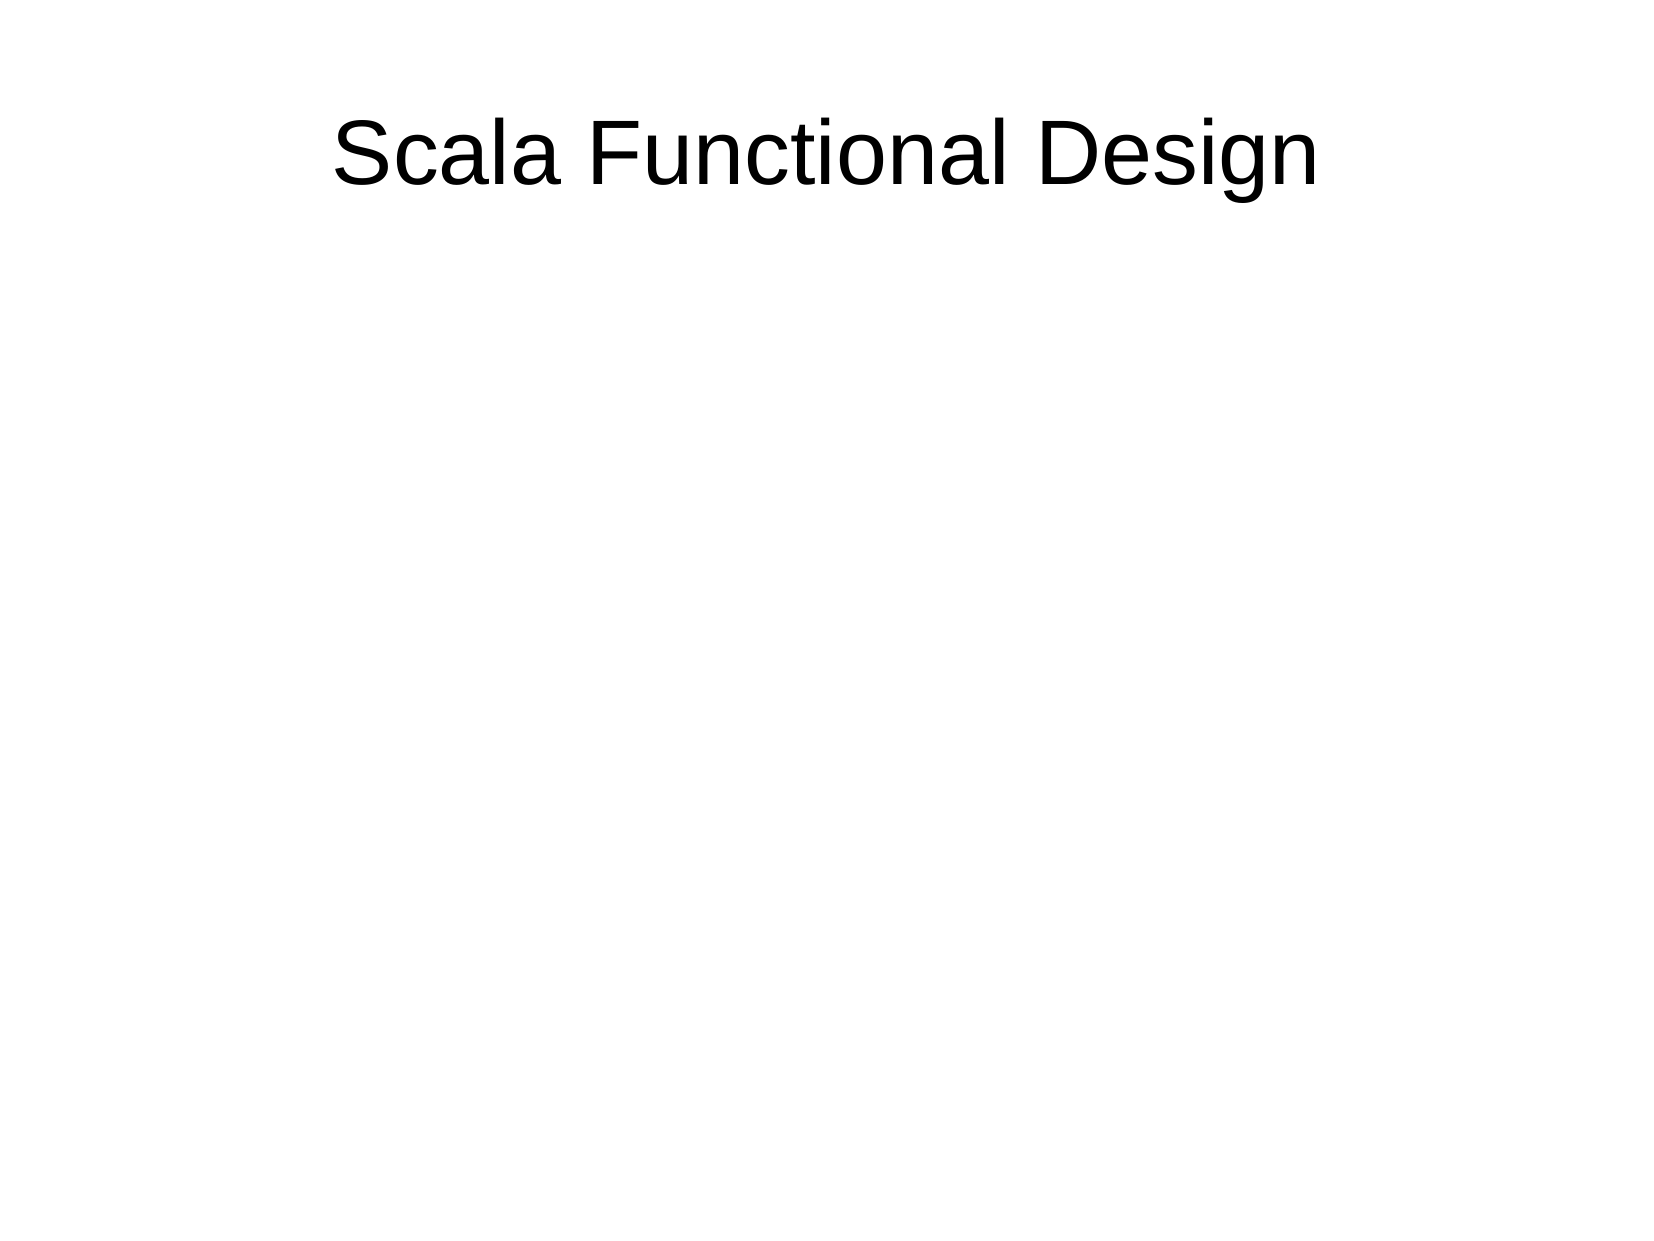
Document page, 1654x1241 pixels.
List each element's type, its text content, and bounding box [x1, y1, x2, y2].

title Scala Functional Design [82, 49, 1571, 257]
